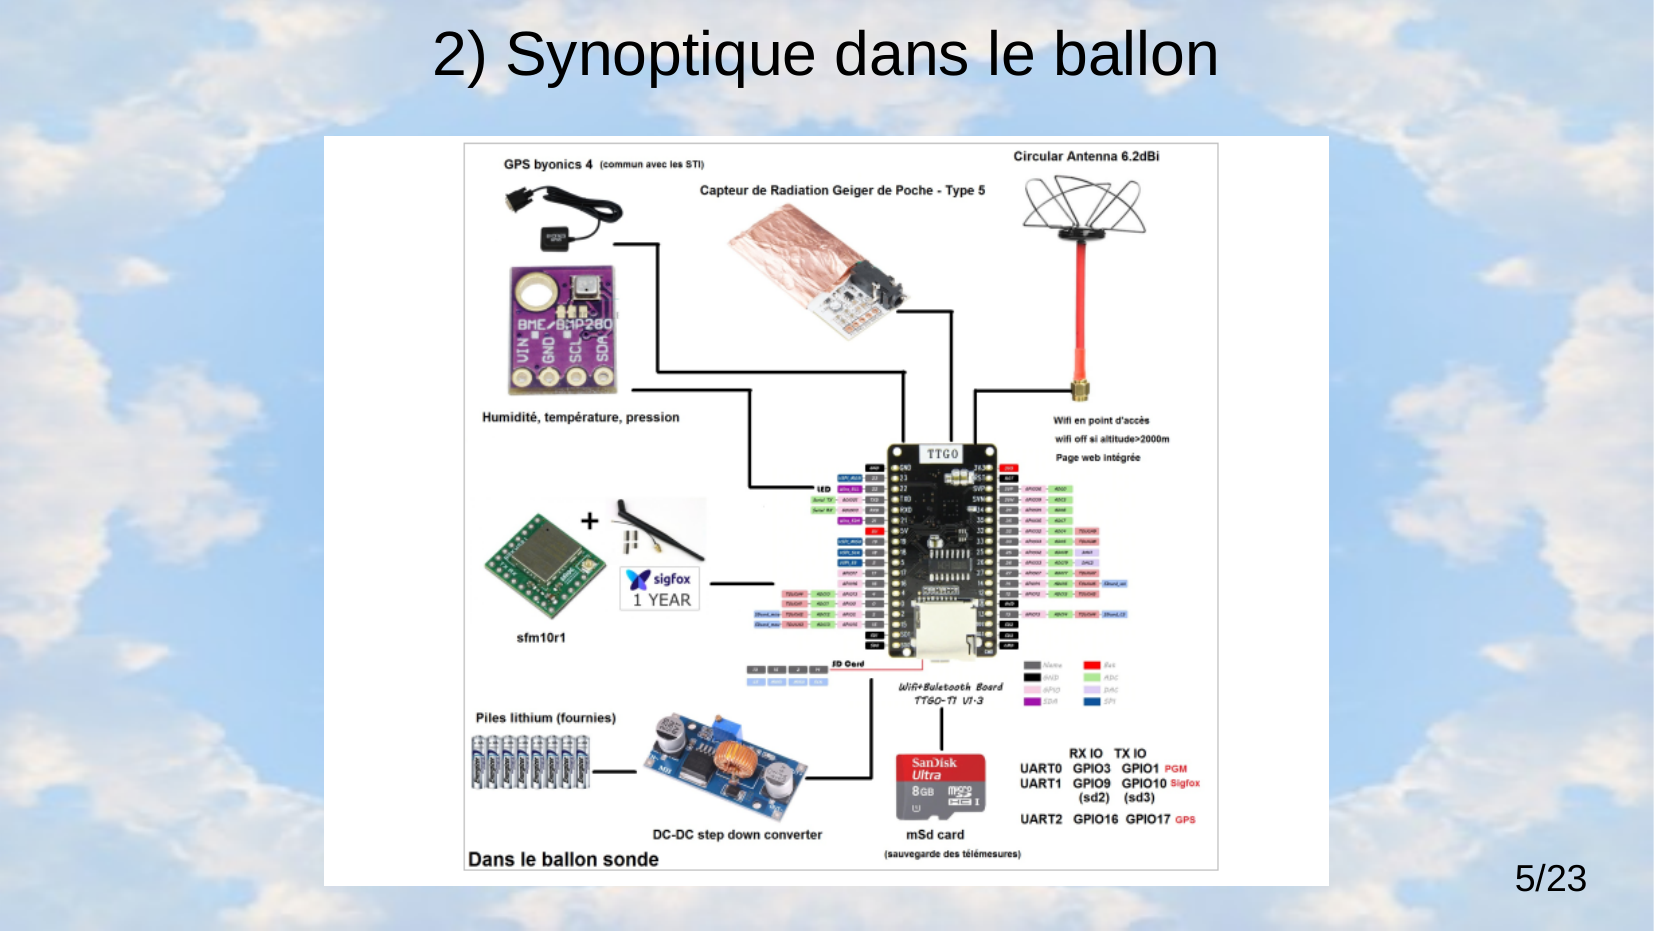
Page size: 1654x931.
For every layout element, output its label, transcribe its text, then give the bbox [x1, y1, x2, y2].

text_box 1/23 [1500, 850, 1654, 921]
title 2) Synoptique dans le ballon [82, 0, 1571, 132]
picture [0, 0, 1654, 931]
